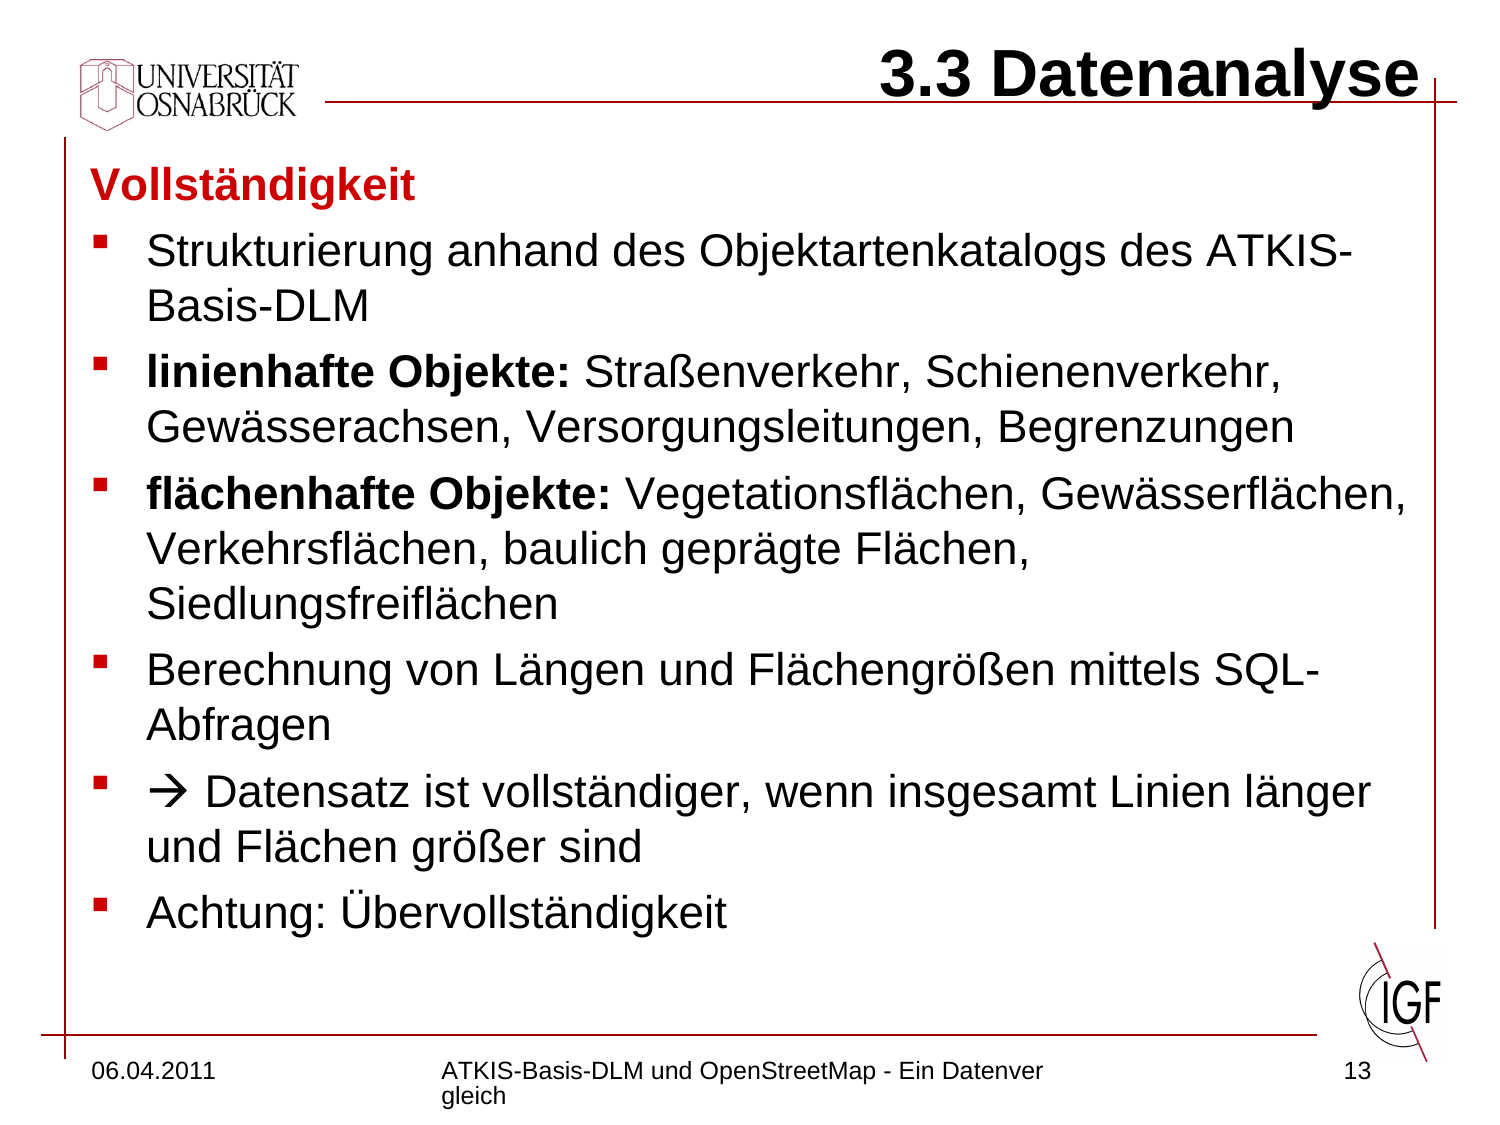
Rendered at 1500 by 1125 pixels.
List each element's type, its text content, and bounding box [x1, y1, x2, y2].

title 3.3 Datenanalyse [460, 18, 1436, 121]
list Vollständigkeit Strukturierung anhand des Objektartenkatalogs des ATKIS-Basis-DLM linienhafte Objekte: Straßenverkehr, Schienenverkehr, Gewässerachsen, Versorgungsleitungen, Begrenzungen flächenhafte Objekte: Vegetationsflächen, Gewässerflächen, Verkehrsflächen, baulich geprägte Flächen, Siedlungsfreiflächen Berechnung von Längen und Flächengrößen mittels SQL-Abfragen  Datensatz ist vollständiger, wenn insgesamt Linien länger und Flächen größer sind Achtung: Übervollständigkeit [75, 146, 1426, 1019]
picture [79, 59, 299, 131]
picture [1359, 942, 1448, 1062]
